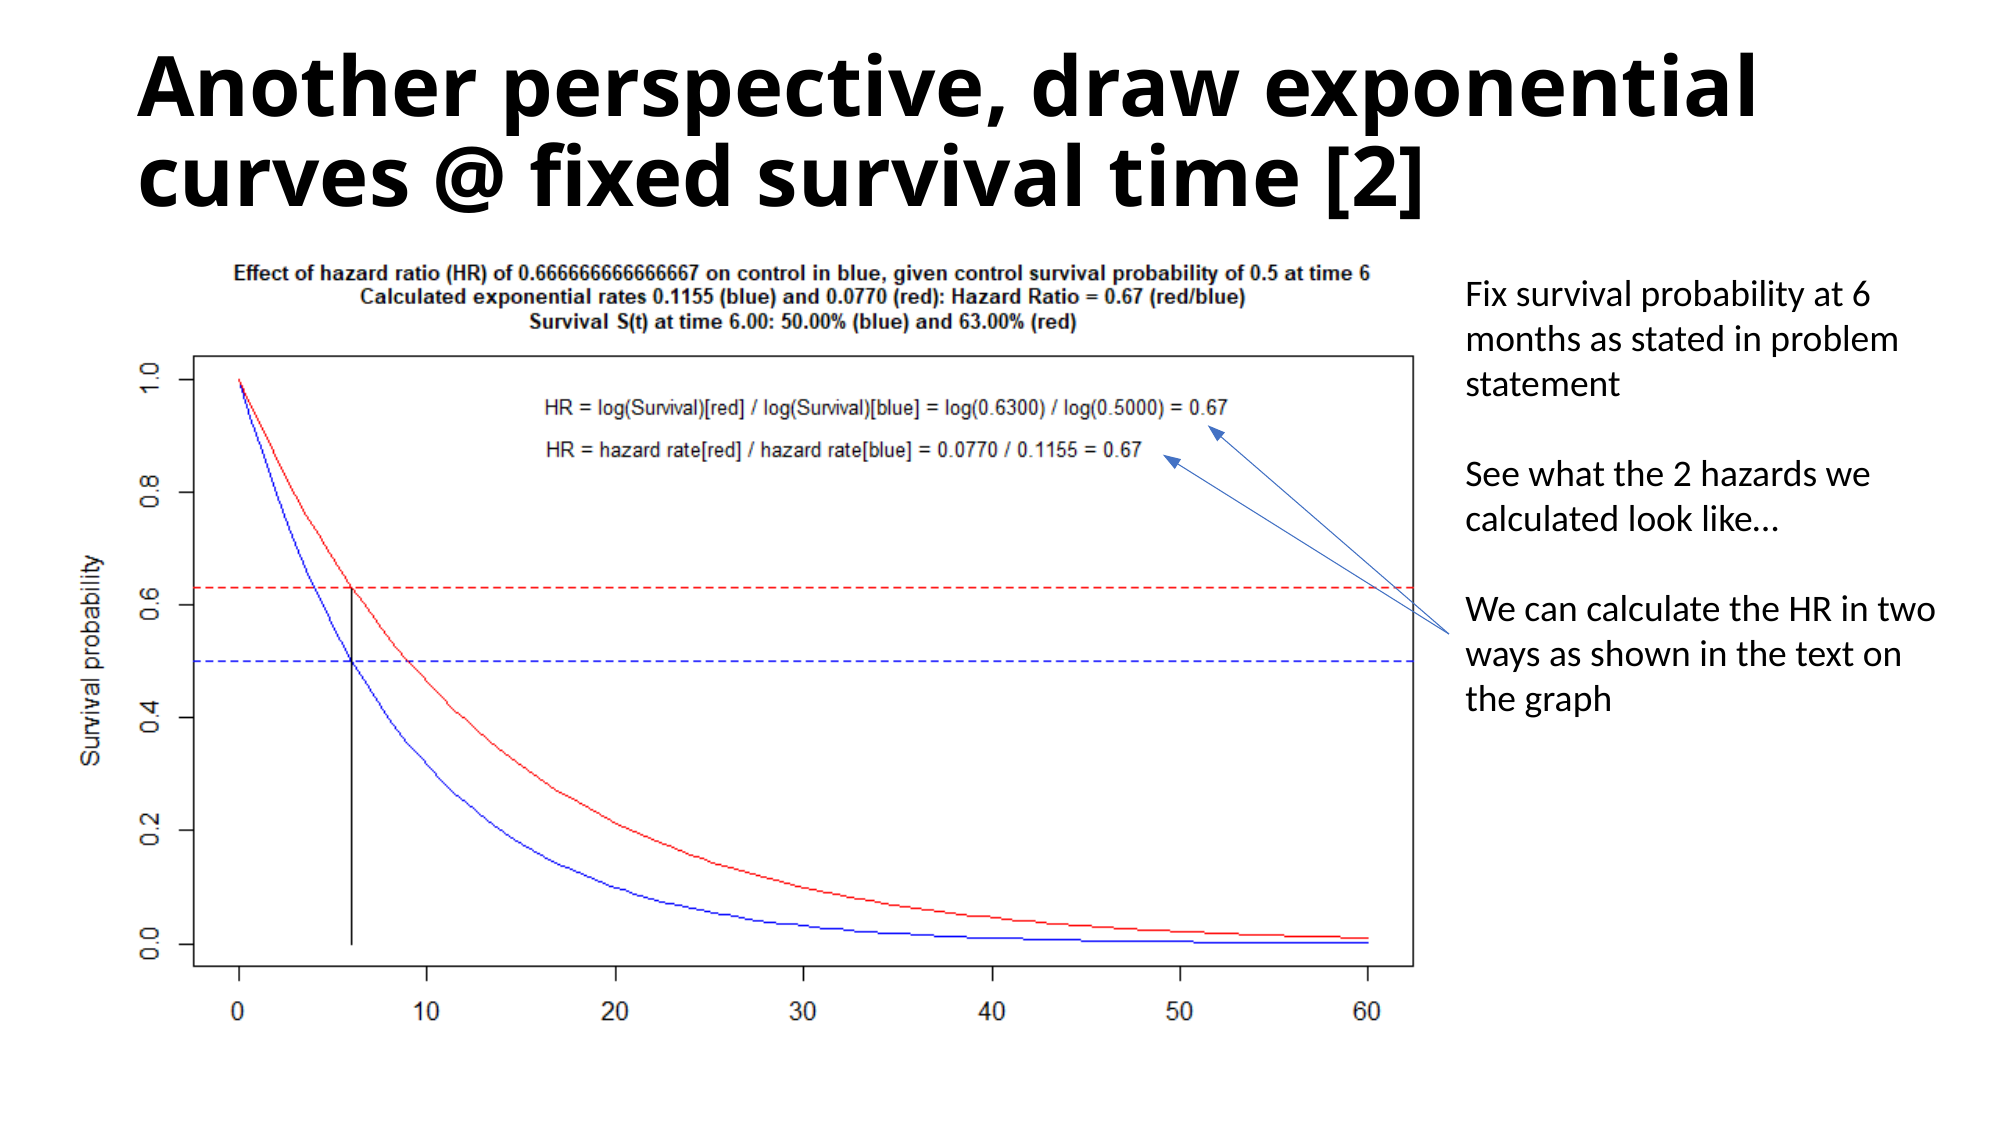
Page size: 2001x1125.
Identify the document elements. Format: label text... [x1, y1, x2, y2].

text_box Fix survival probability at 6 months as stated in problem statement See what the 2 hazards we calculated look like… We can calculate the HR in two ways as shown in the text on the graph [1450, 261, 1972, 732]
title Another perspective, draw exponential curves @ fixed survival time [2] [122, 25, 1848, 244]
picture [76, 243, 1433, 1033]
